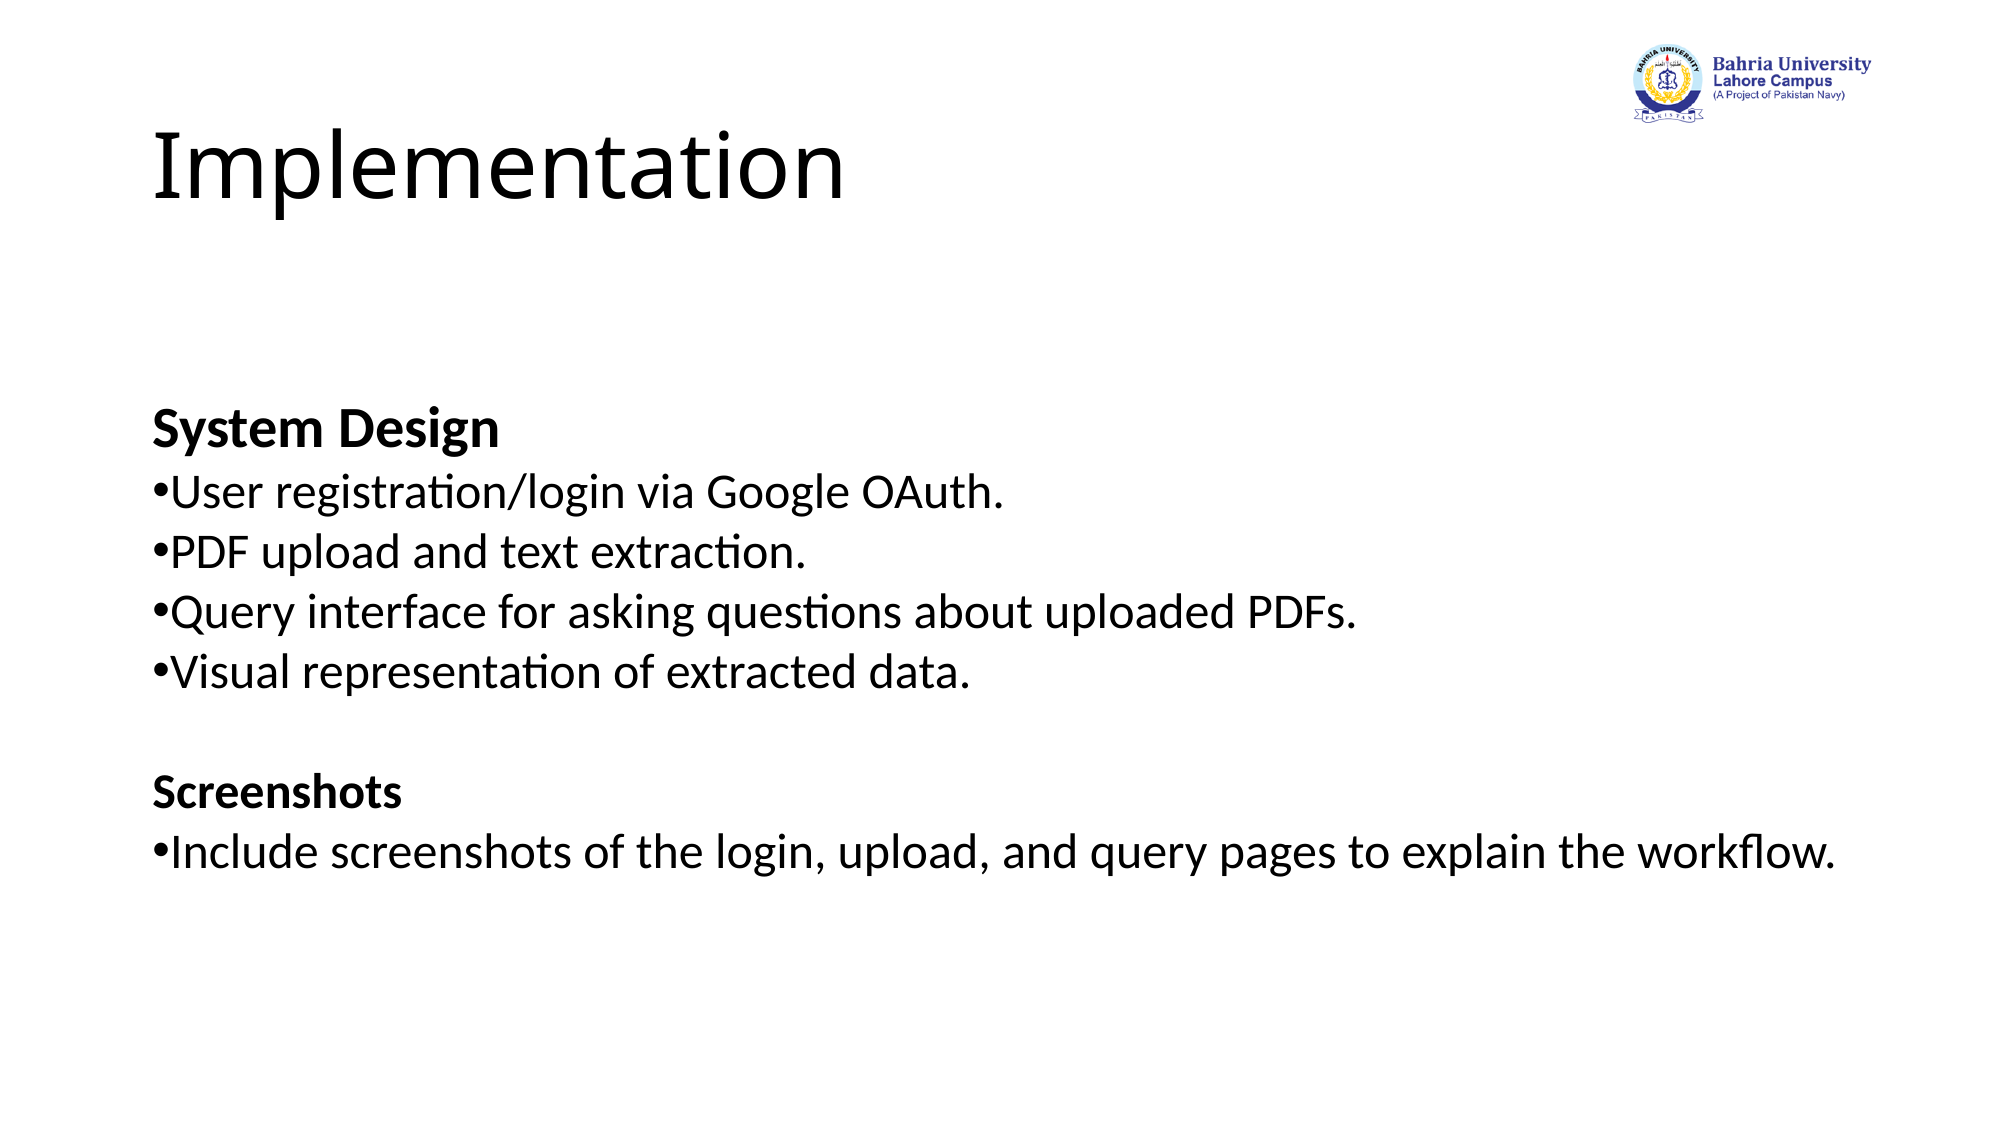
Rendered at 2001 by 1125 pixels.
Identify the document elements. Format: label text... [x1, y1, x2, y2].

list System Design User registration/login via Google OAuth. PDF upload and text extraction. Query interface for asking questions about uploaded PDFs. Visual representation of extracted data. Screenshots Include screenshots of the login, upload, and query pages to explain the workflow. [137, 330, 2000, 983]
picture [1625, 41, 1952, 134]
title Implementation [137, 59, 1863, 278]
